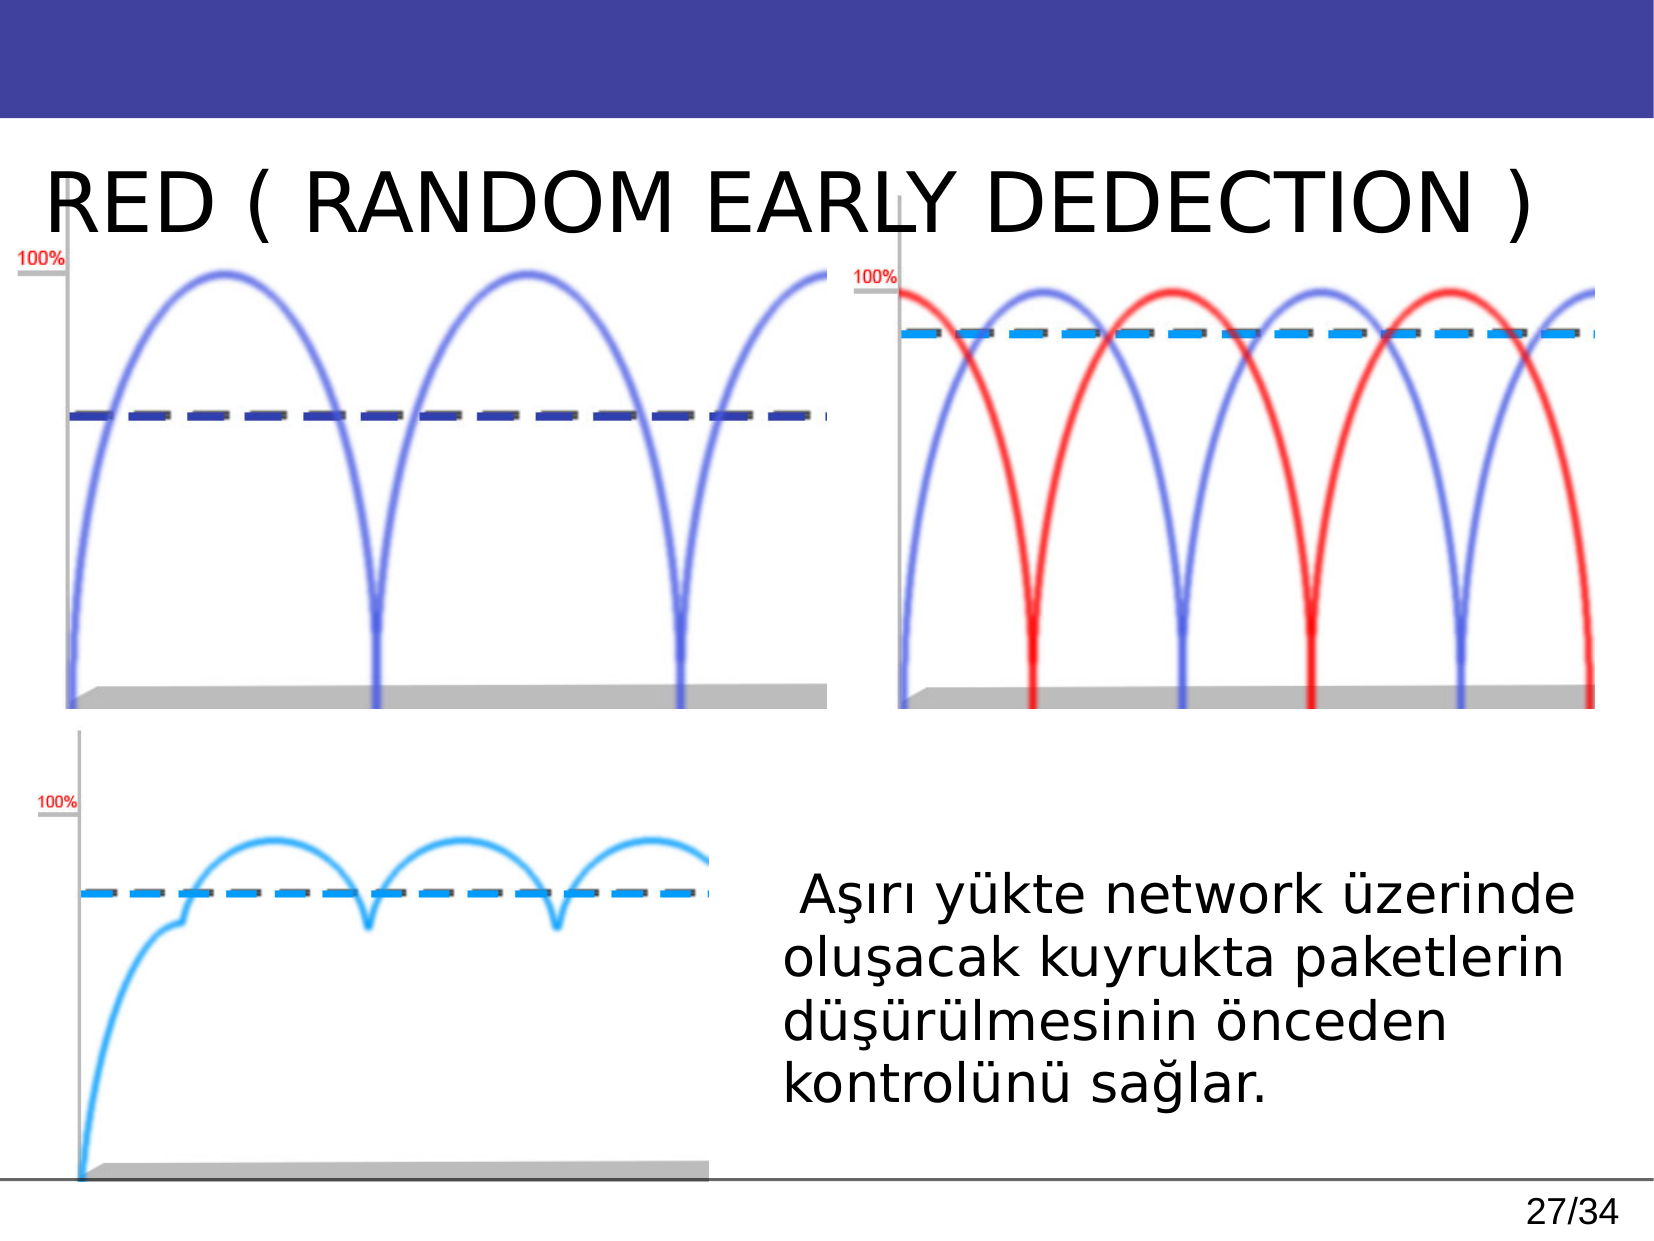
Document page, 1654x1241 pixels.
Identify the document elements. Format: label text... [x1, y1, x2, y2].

text_box <number>/34 [1511, 1183, 1654, 1241]
text_box RED ( RANDOM EARLY DEDECTION ) [28, 147, 1583, 260]
text_box Aşırı yükte network üzerinde oluşacak kuyrukta paketlerin düşürülmesinin önceden kontrolünü sağlar. [767, 856, 1625, 1124]
picture [7, 147, 827, 1182]
picture [844, 170, 1595, 709]
